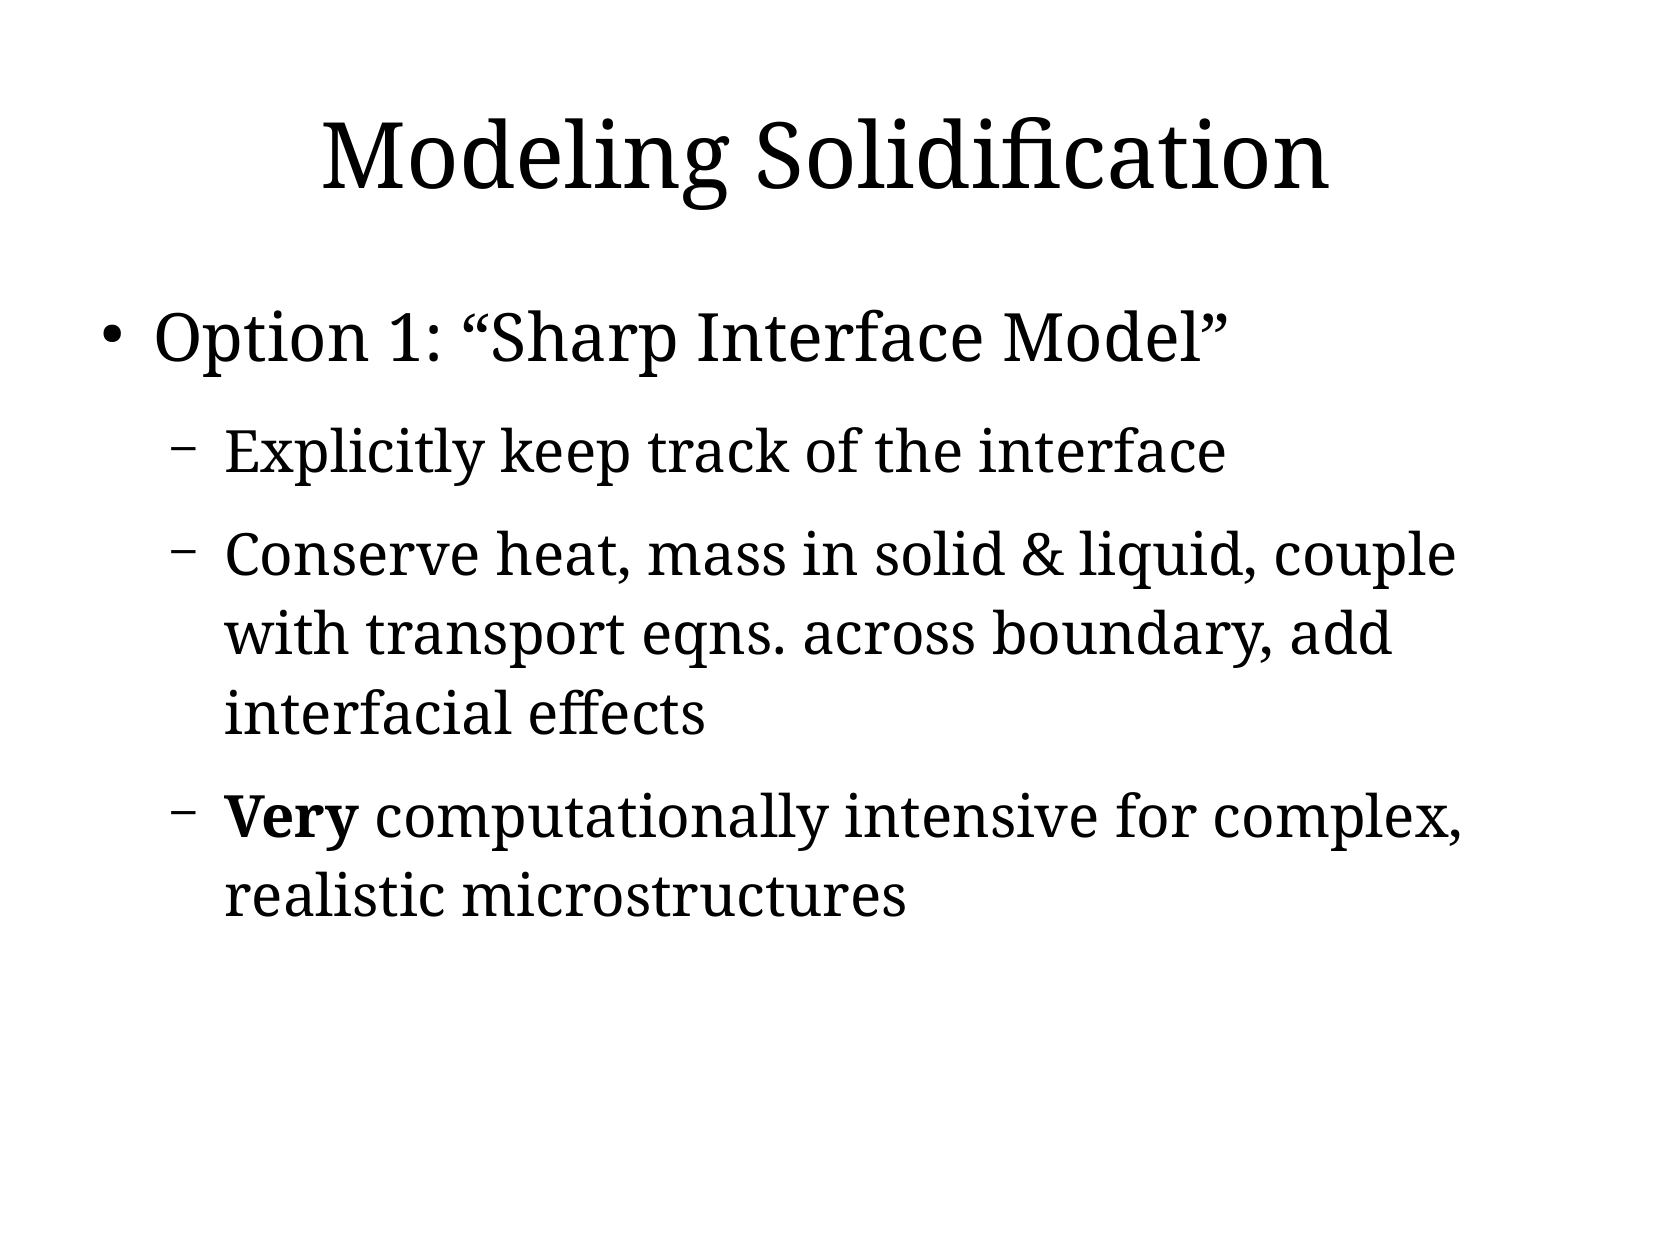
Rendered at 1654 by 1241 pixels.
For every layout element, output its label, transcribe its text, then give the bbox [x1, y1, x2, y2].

title Modeling Solidification [82, 49, 1571, 257]
list Option 1: “Sharp Interface Model” Explicitly keep track of the interface Conserve heat, mass in solid & liquid, couple with transport eqns. across boundary, add interfacial effects Very computationally intensive for complex, realistic microstructures [82, 290, 1538, 1010]
